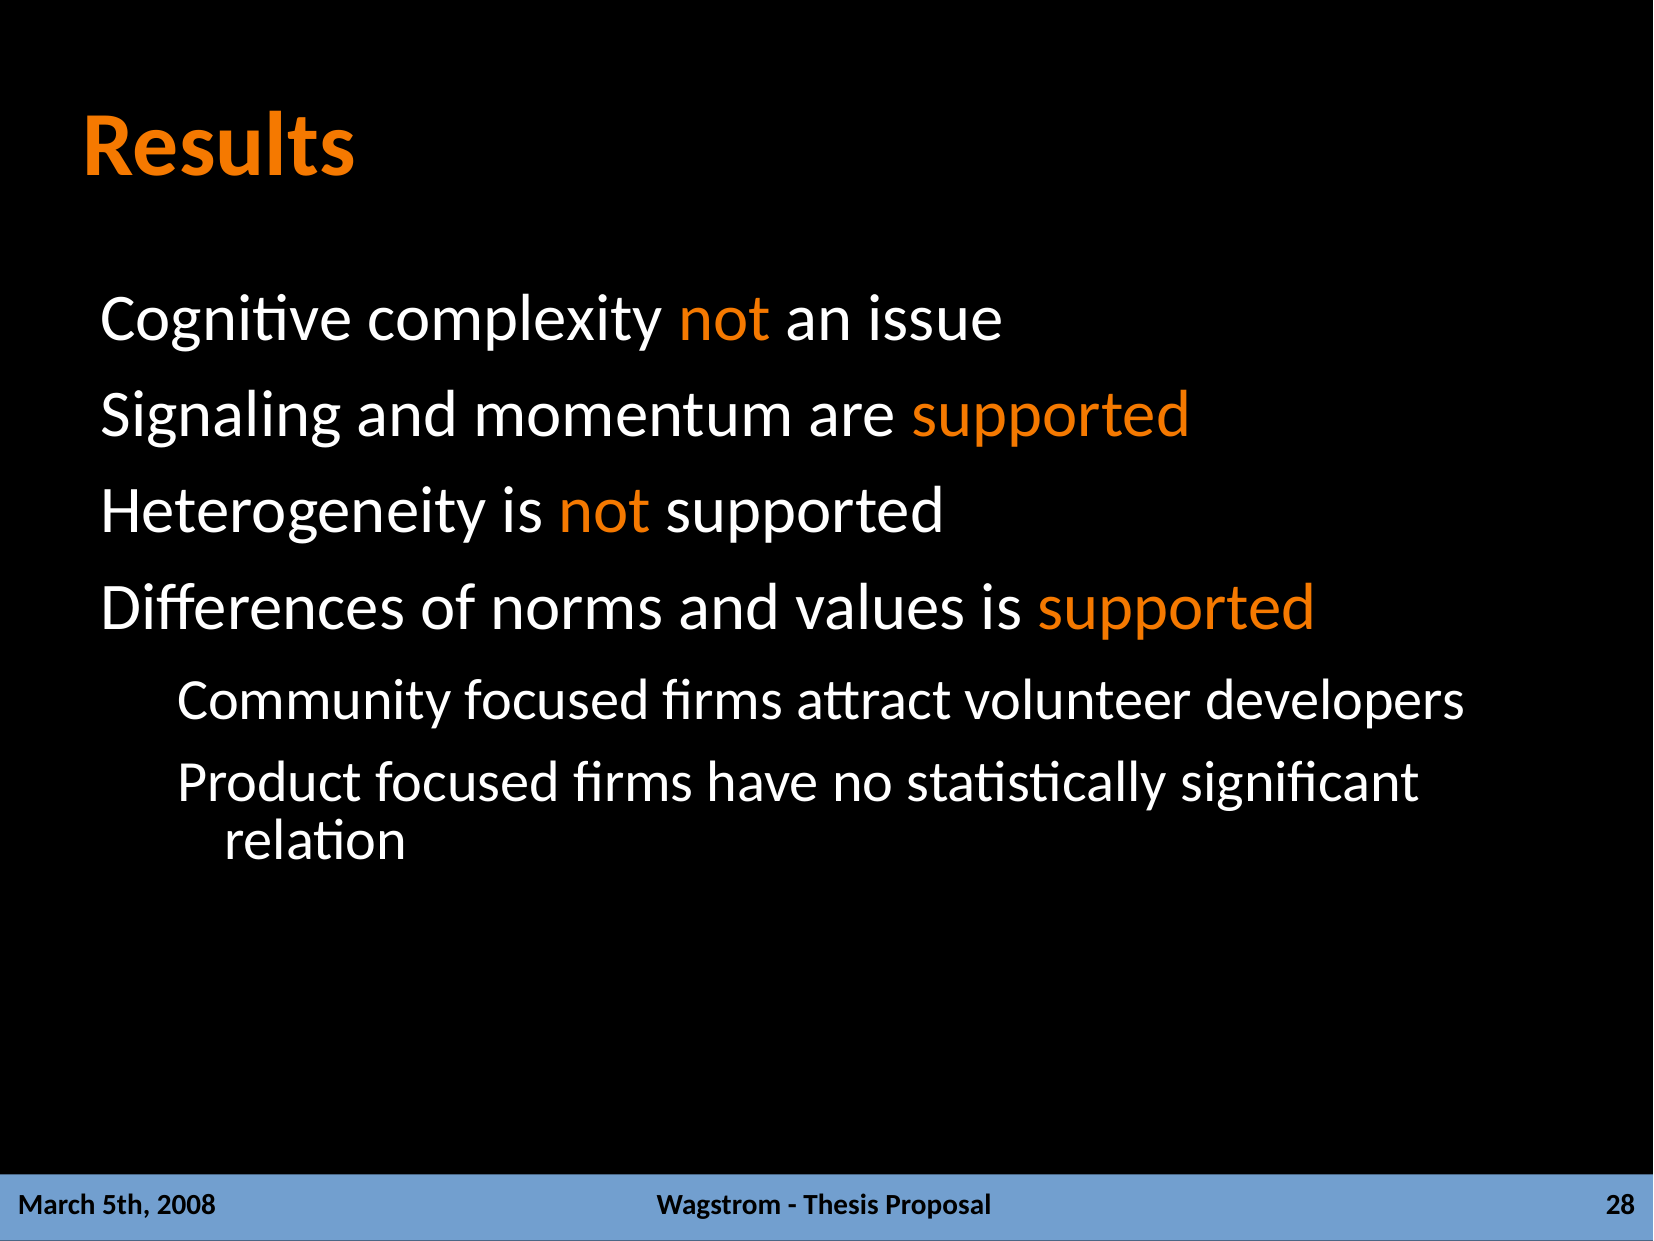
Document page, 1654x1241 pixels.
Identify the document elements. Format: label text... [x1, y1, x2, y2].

list Cognitive complexity not an issue Signaling and momentum are supported Heterogeneity is not supported Differences of norms and values is supported Community focused firms attract volunteer developers Product focused firms have no statistically significant relation [82, 290, 1571, 1095]
title Results [82, 56, 1571, 250]
